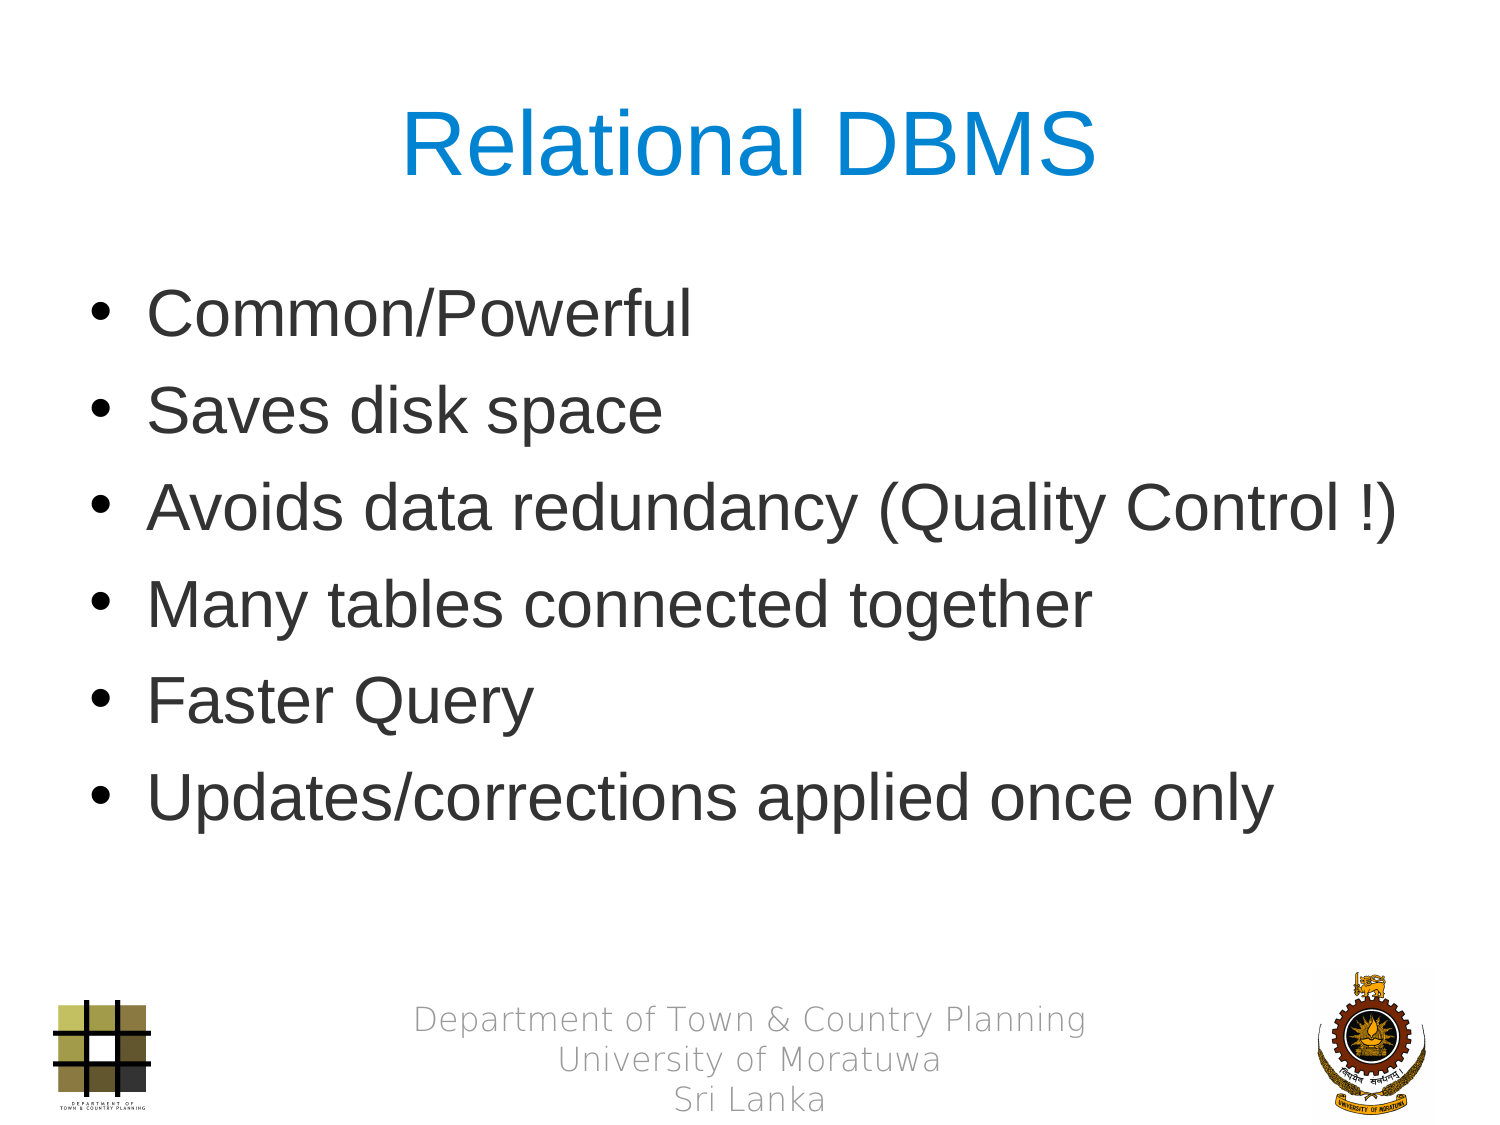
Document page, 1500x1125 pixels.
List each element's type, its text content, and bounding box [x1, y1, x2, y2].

list Common/Powerful Saves disk space Avoids data redundancy (Quality Control !) Many tables connected together Faster Query Updates/corrections applied once only [75, 262, 1426, 915]
picture [1312, 966, 1435, 1125]
picture [53, 1000, 151, 1110]
title Relational DBMS [75, 45, 1426, 233]
